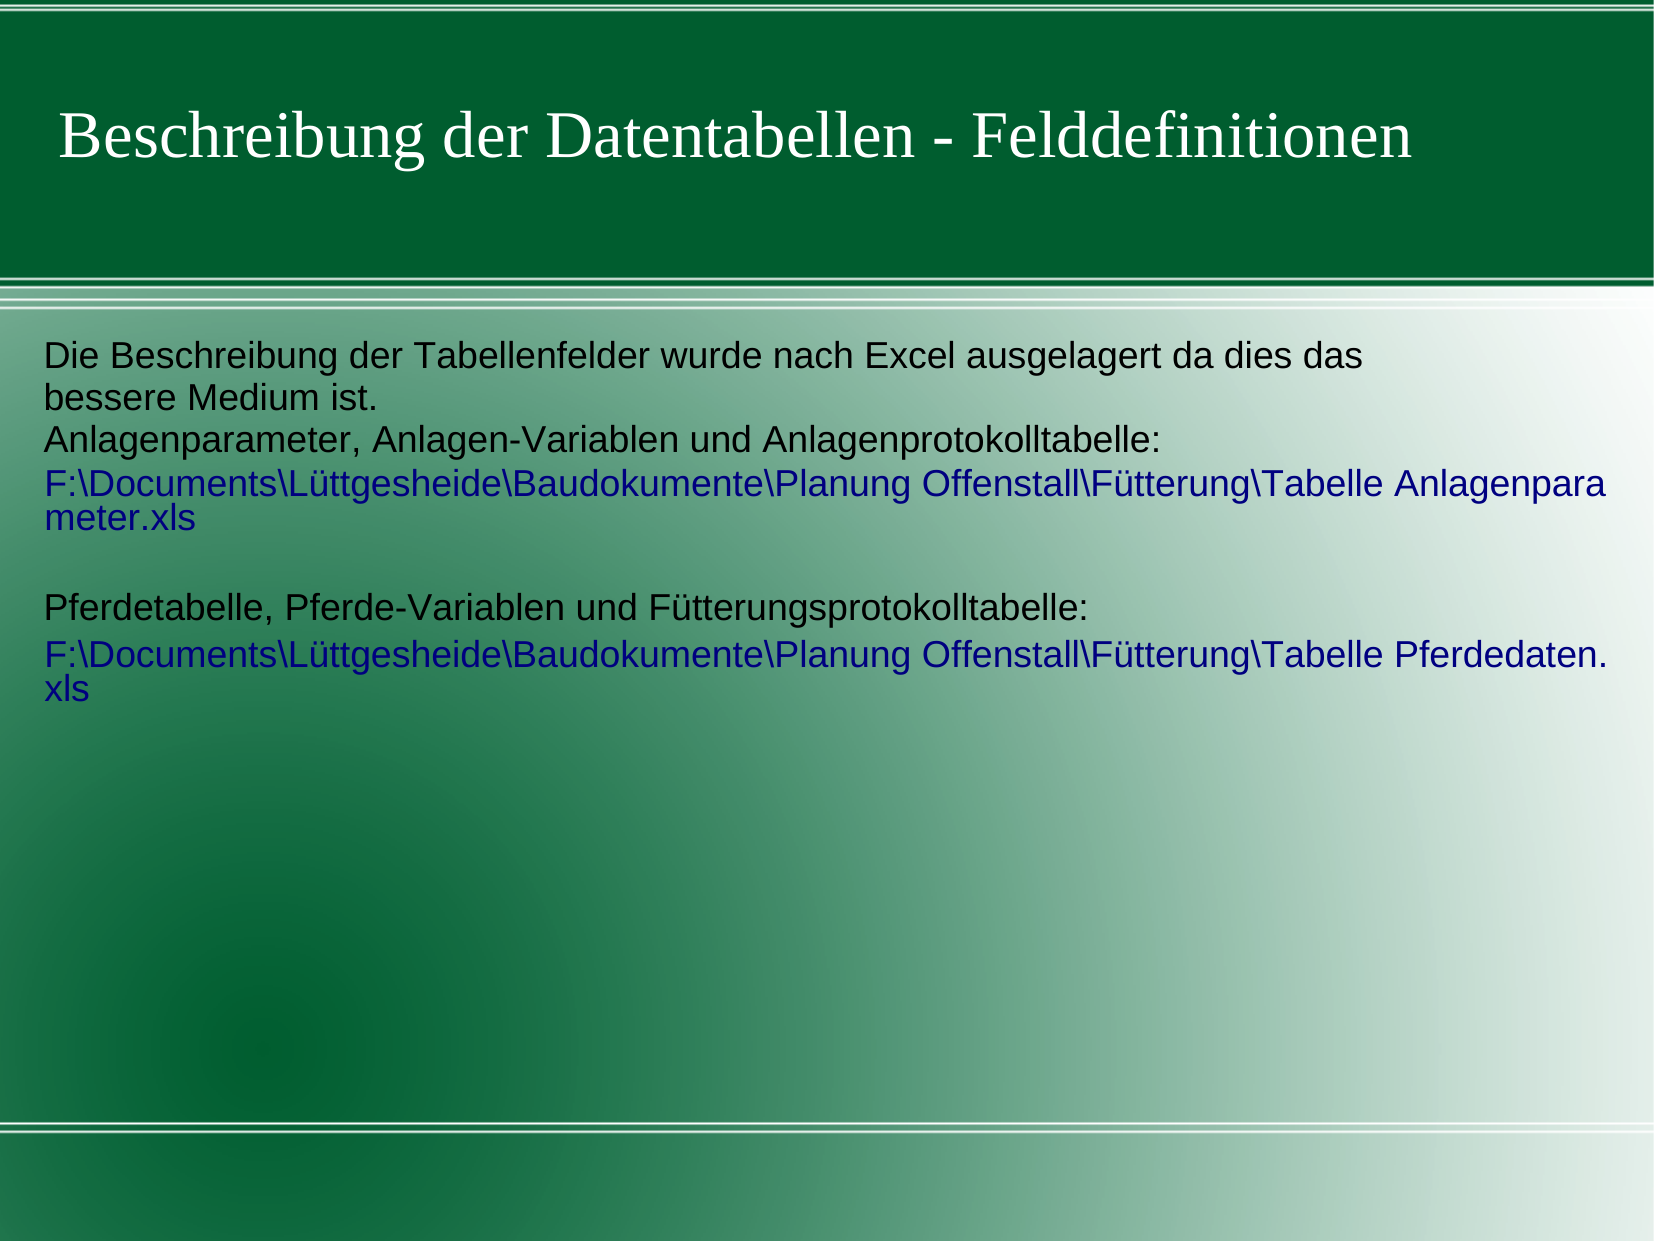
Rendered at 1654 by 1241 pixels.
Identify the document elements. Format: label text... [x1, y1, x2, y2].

list Beschreibung der Datentabellen - Felddefinitionen [59, 98, 1548, 276]
text_box F:\Documents\Lüttgesheide\Baudokumente\Planung Offenstall\Fütterung\Tabelle Anlagenparameter.xls [1477, 454, 1625, 514]
text_box Die Beschreibung der Tabellenfelder wurde nach Excel ausgelagert da dies das bessere Medium ist. Anlagenparameter, Anlagen-Variablen und Anlagenprotokolltabelle: Pferdetabelle, Pferde-Variablen und Fütterungsprotokolltabelle: [28, 326, 1477, 637]
text_box F:\Documents\Lüttgesheide\Baudokumente\Planung Offenstall\Fütterung\Tabelle Pferdedaten.xls [29, 625, 1625, 697]
picture [0, 0, 1654, 1241]
